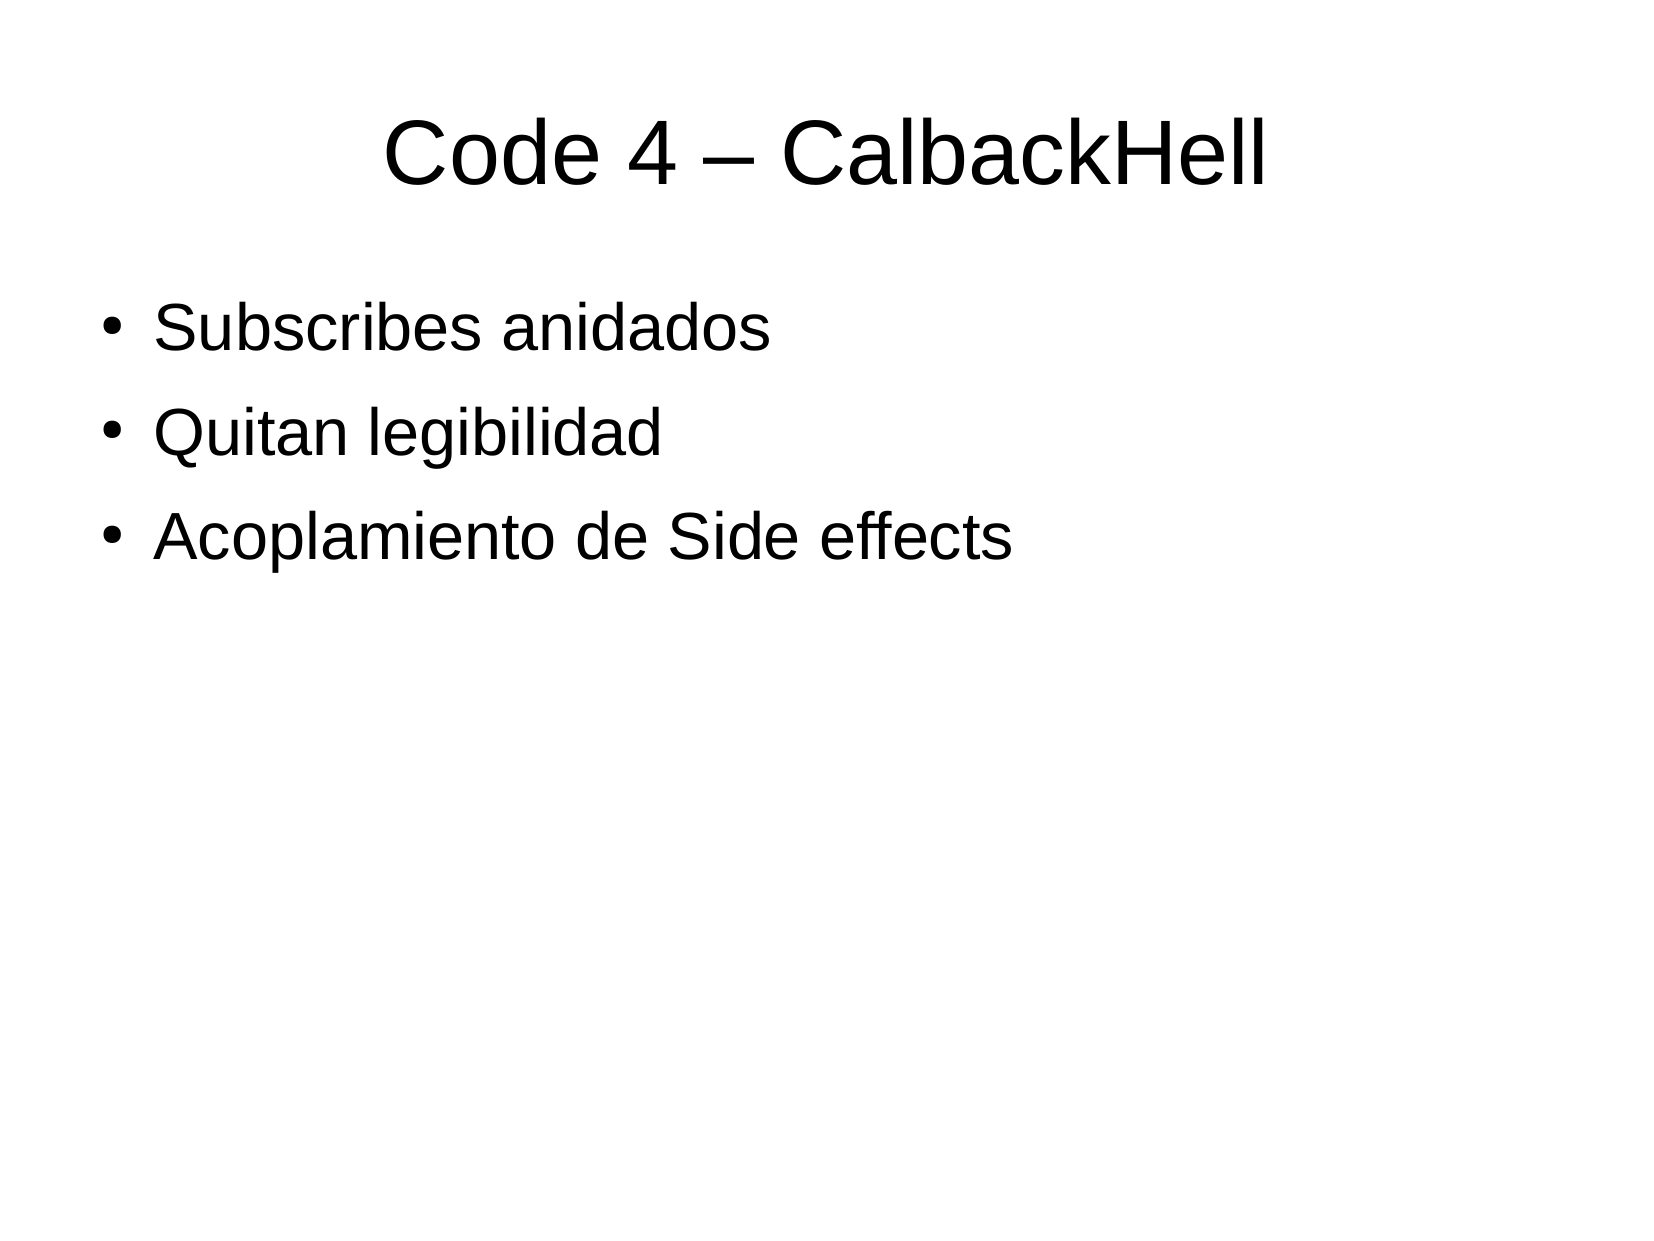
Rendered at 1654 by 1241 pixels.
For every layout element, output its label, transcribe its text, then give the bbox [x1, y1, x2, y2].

title Code 4 – CalbackHell [82, 49, 1571, 257]
list Subscribes anidados Quitan legibilidad Acoplamiento de Side effects [82, 290, 1571, 1010]
